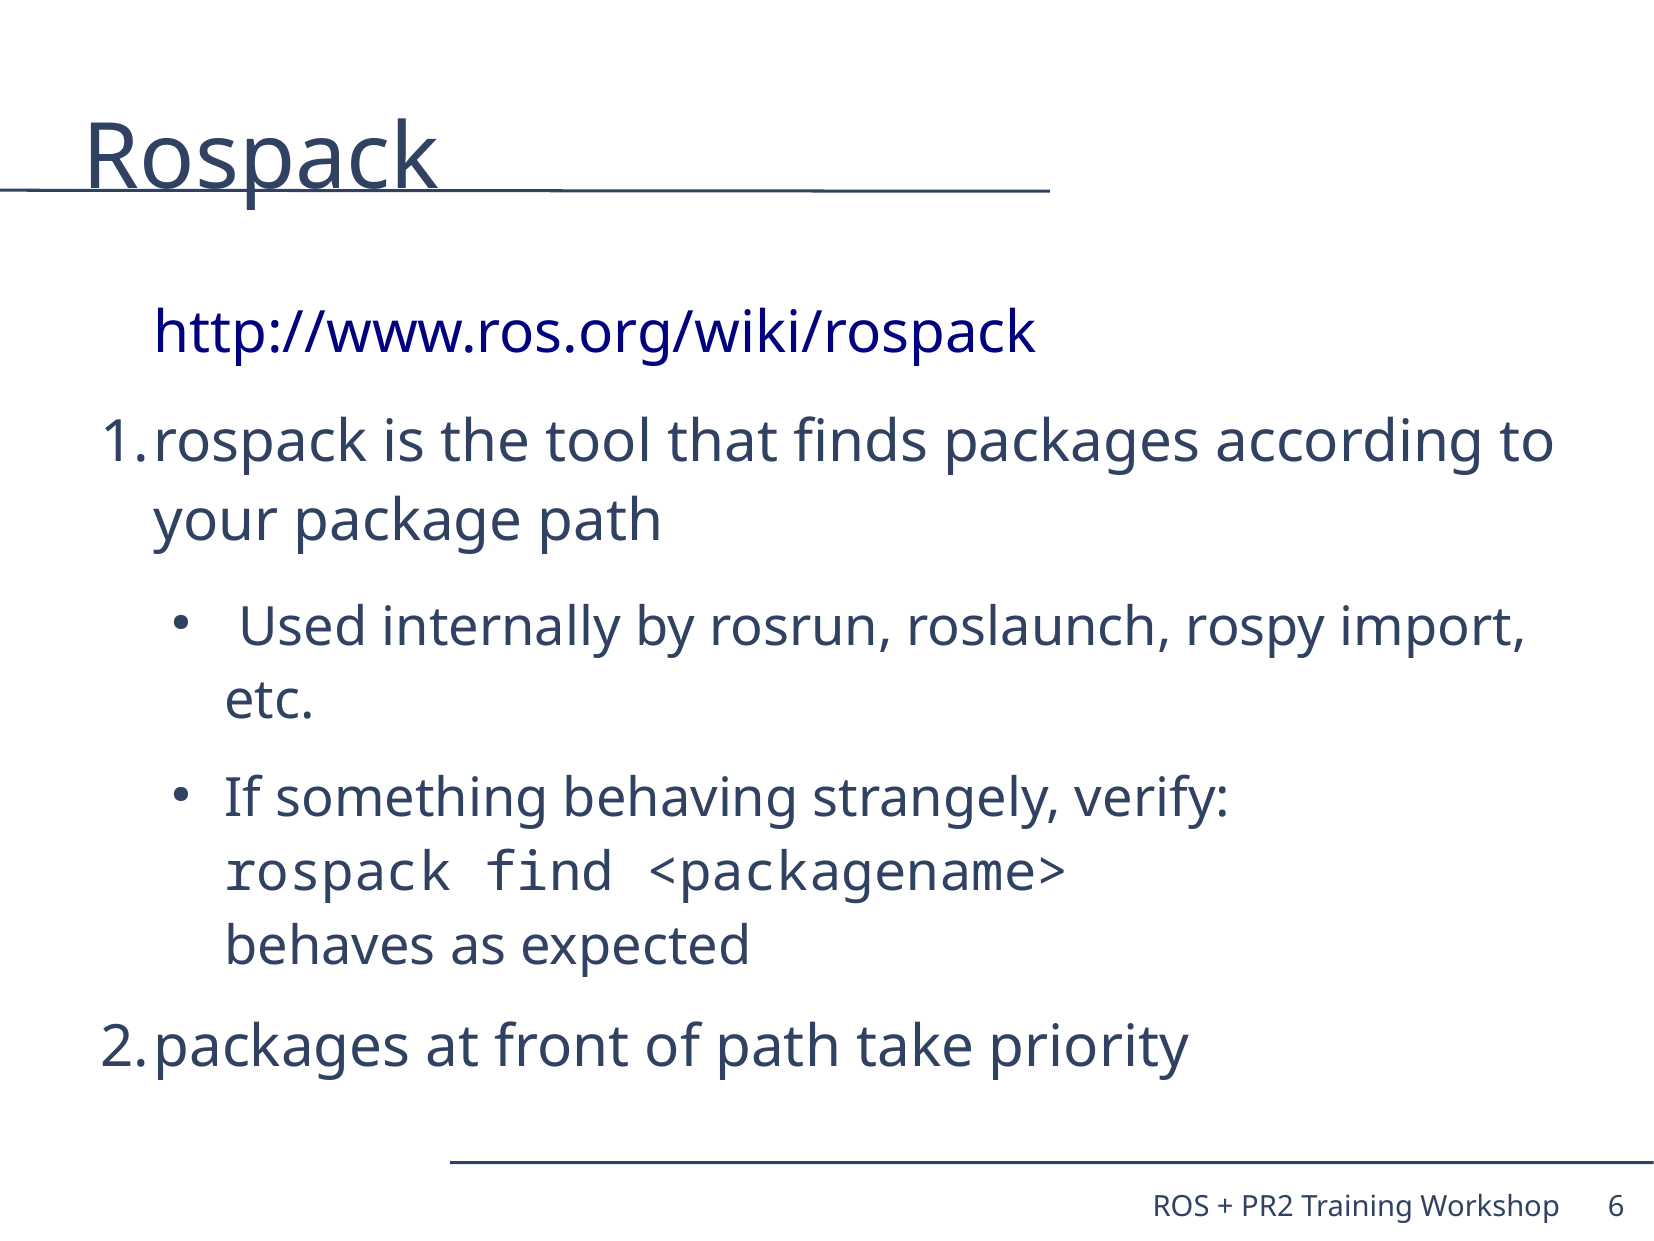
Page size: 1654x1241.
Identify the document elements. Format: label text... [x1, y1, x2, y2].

list http://www.ros.org/wiki/rospack rospack is the tool that finds packages according to your package path Used internally by rosrun, roslaunch, rospy import, etc. If something behaving strangely, verify: rospack find <packagename> behaves as expected packages at front of path take priority [82, 290, 1571, 1109]
title Rospack [82, 56, 1571, 250]
